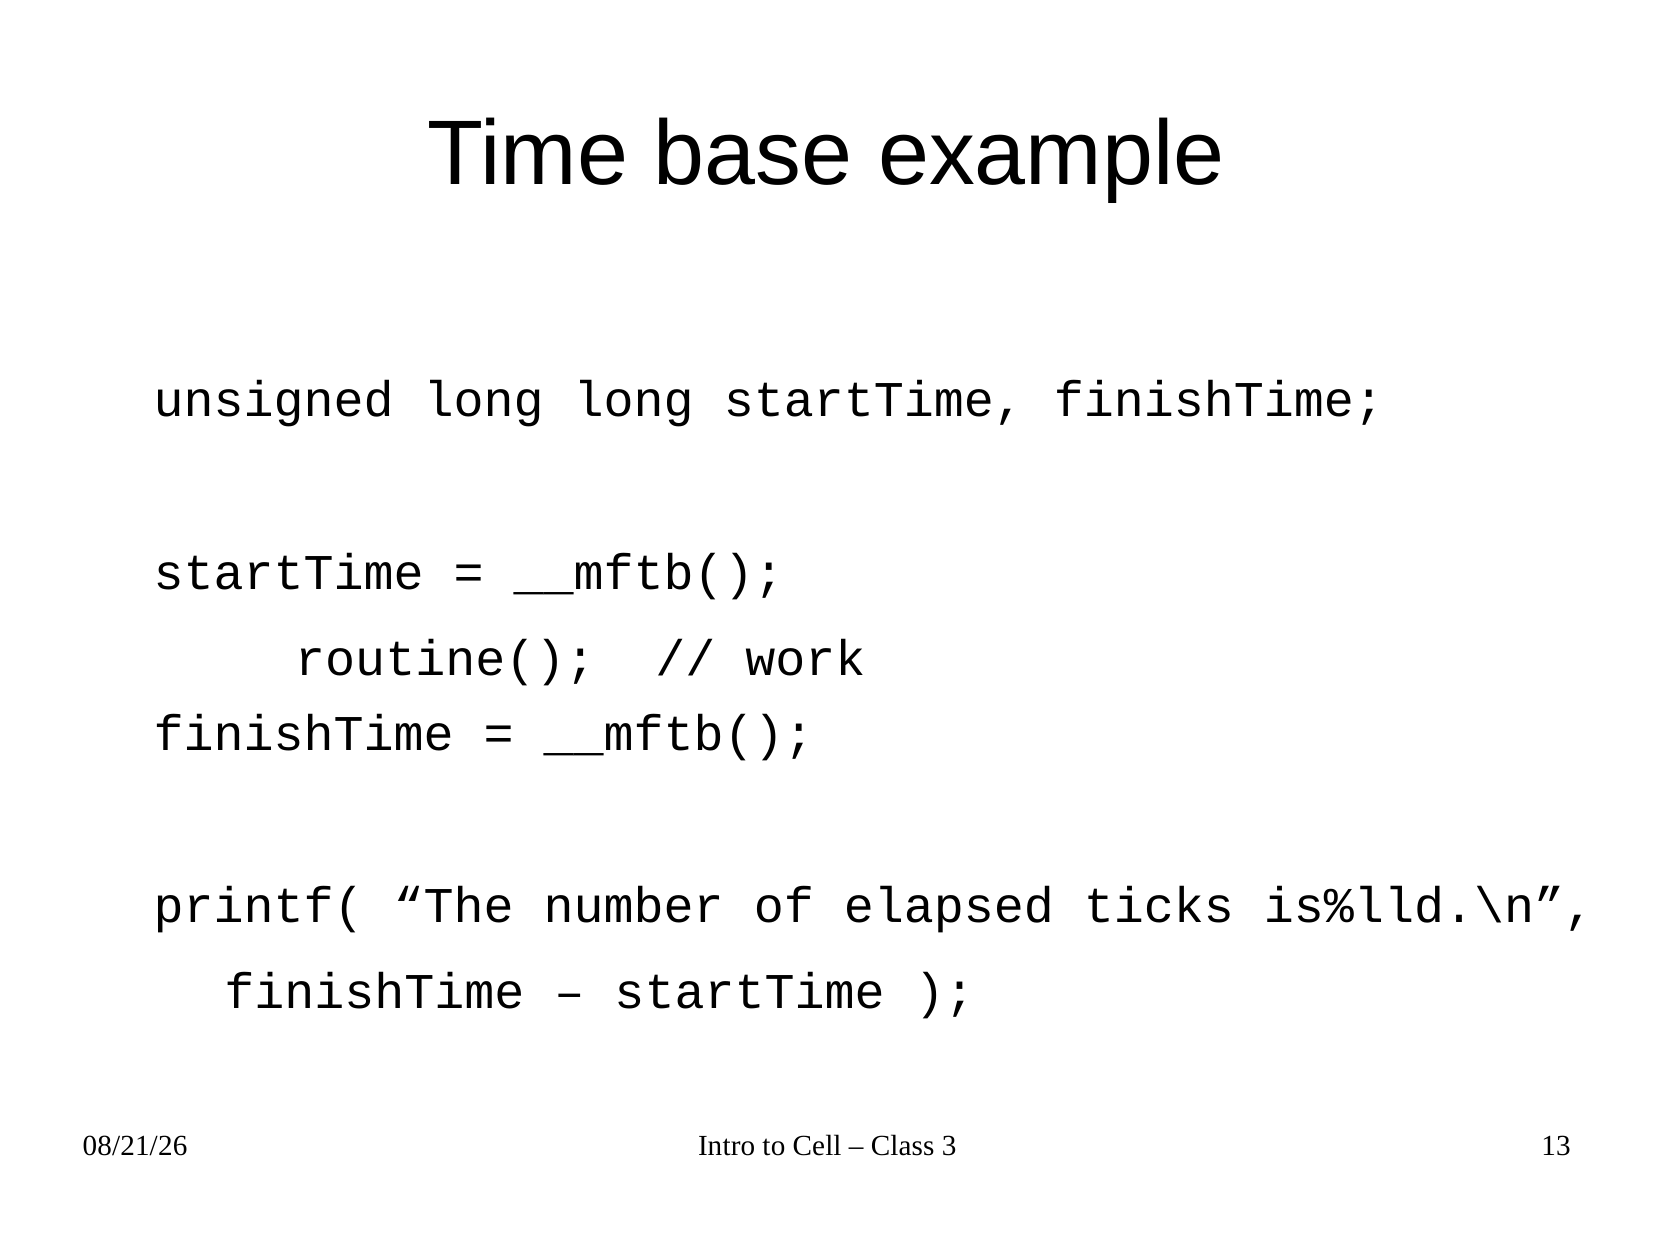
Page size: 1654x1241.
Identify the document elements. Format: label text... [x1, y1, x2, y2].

list unsigned long long startTime, finishTime; startTime = __mftb(); routine(); // work finishTime = __mftb(); printf( “The number of elapsed ticks is%lld.\n”, finishTime – startTime ); [82, 375, 1613, 1087]
title Time base example [82, 56, 1571, 250]
